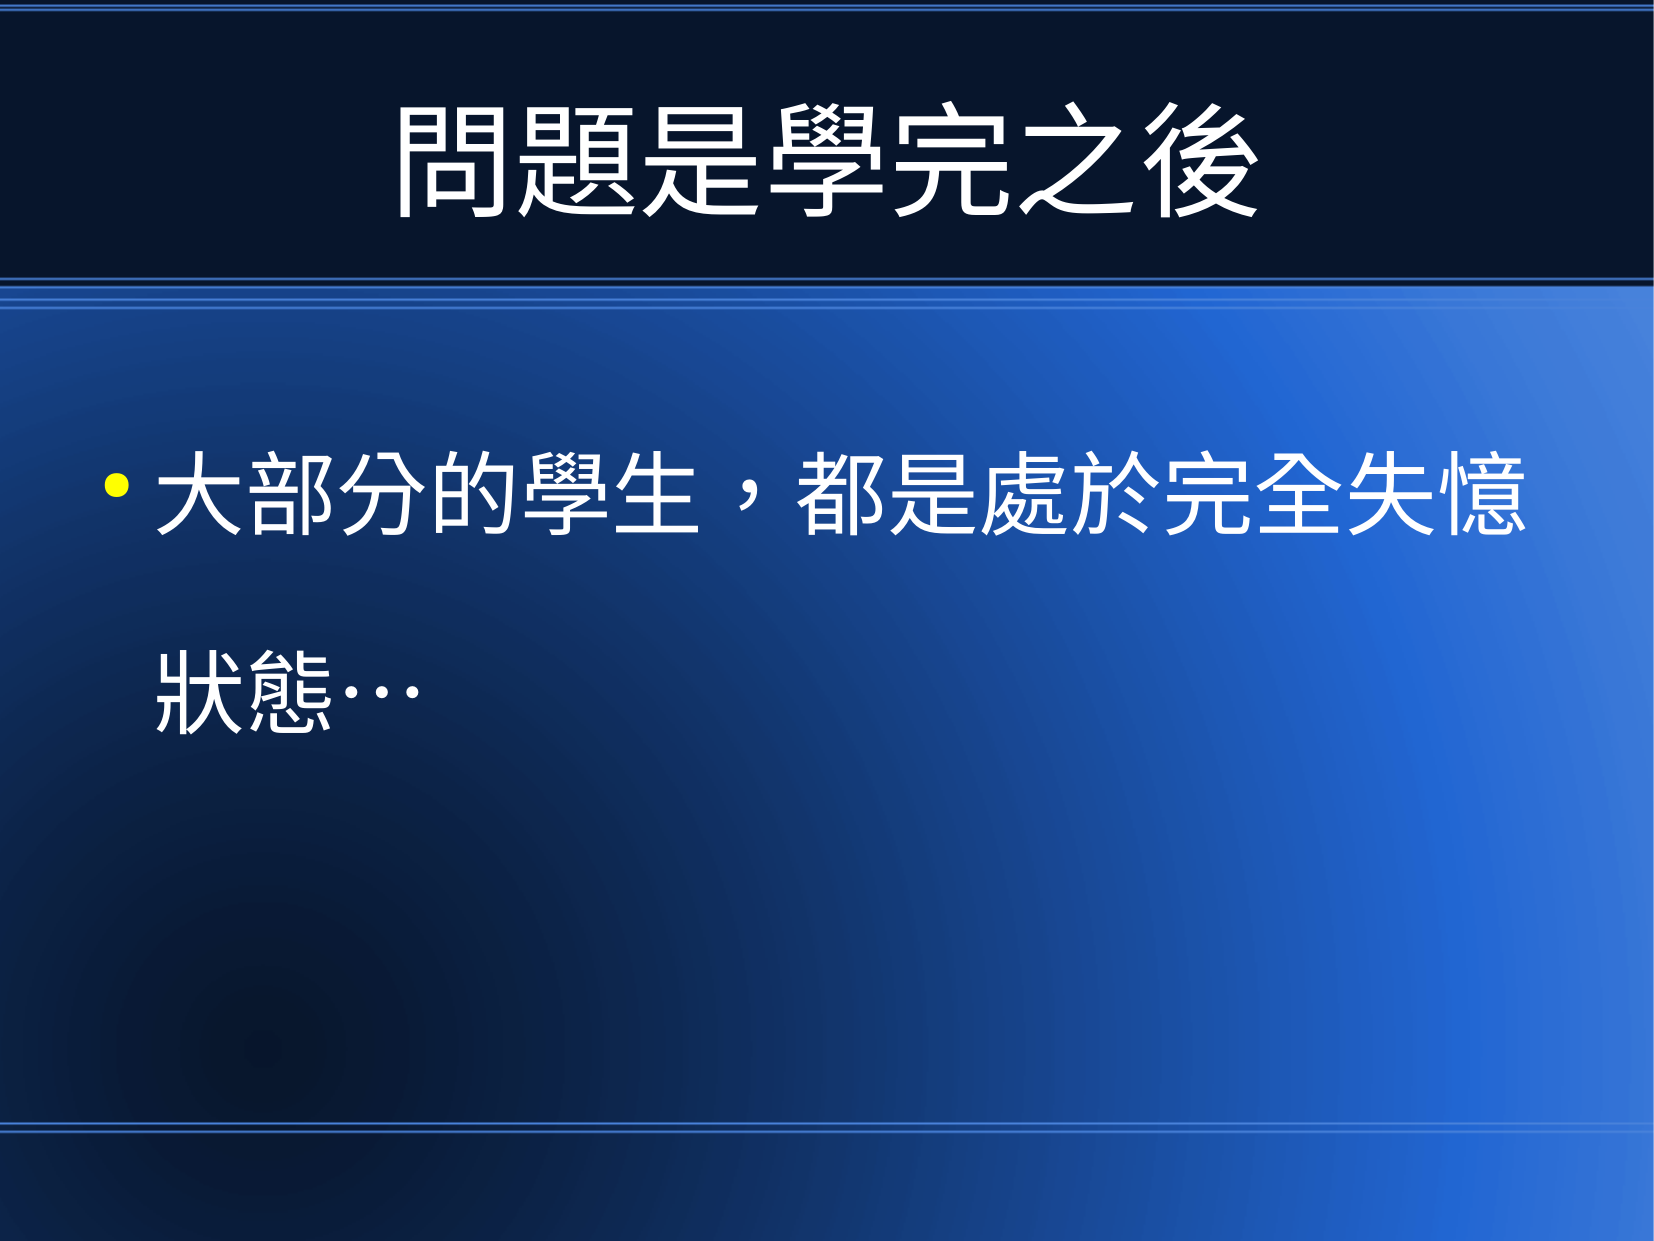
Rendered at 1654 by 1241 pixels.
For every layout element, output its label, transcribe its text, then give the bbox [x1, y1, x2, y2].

picture [0, 0, 1654, 1241]
list 大部分的學生，都是處於完全失憶 狀態… [82, 355, 1571, 1241]
title 問題是學完之後 [82, 49, 1571, 257]
